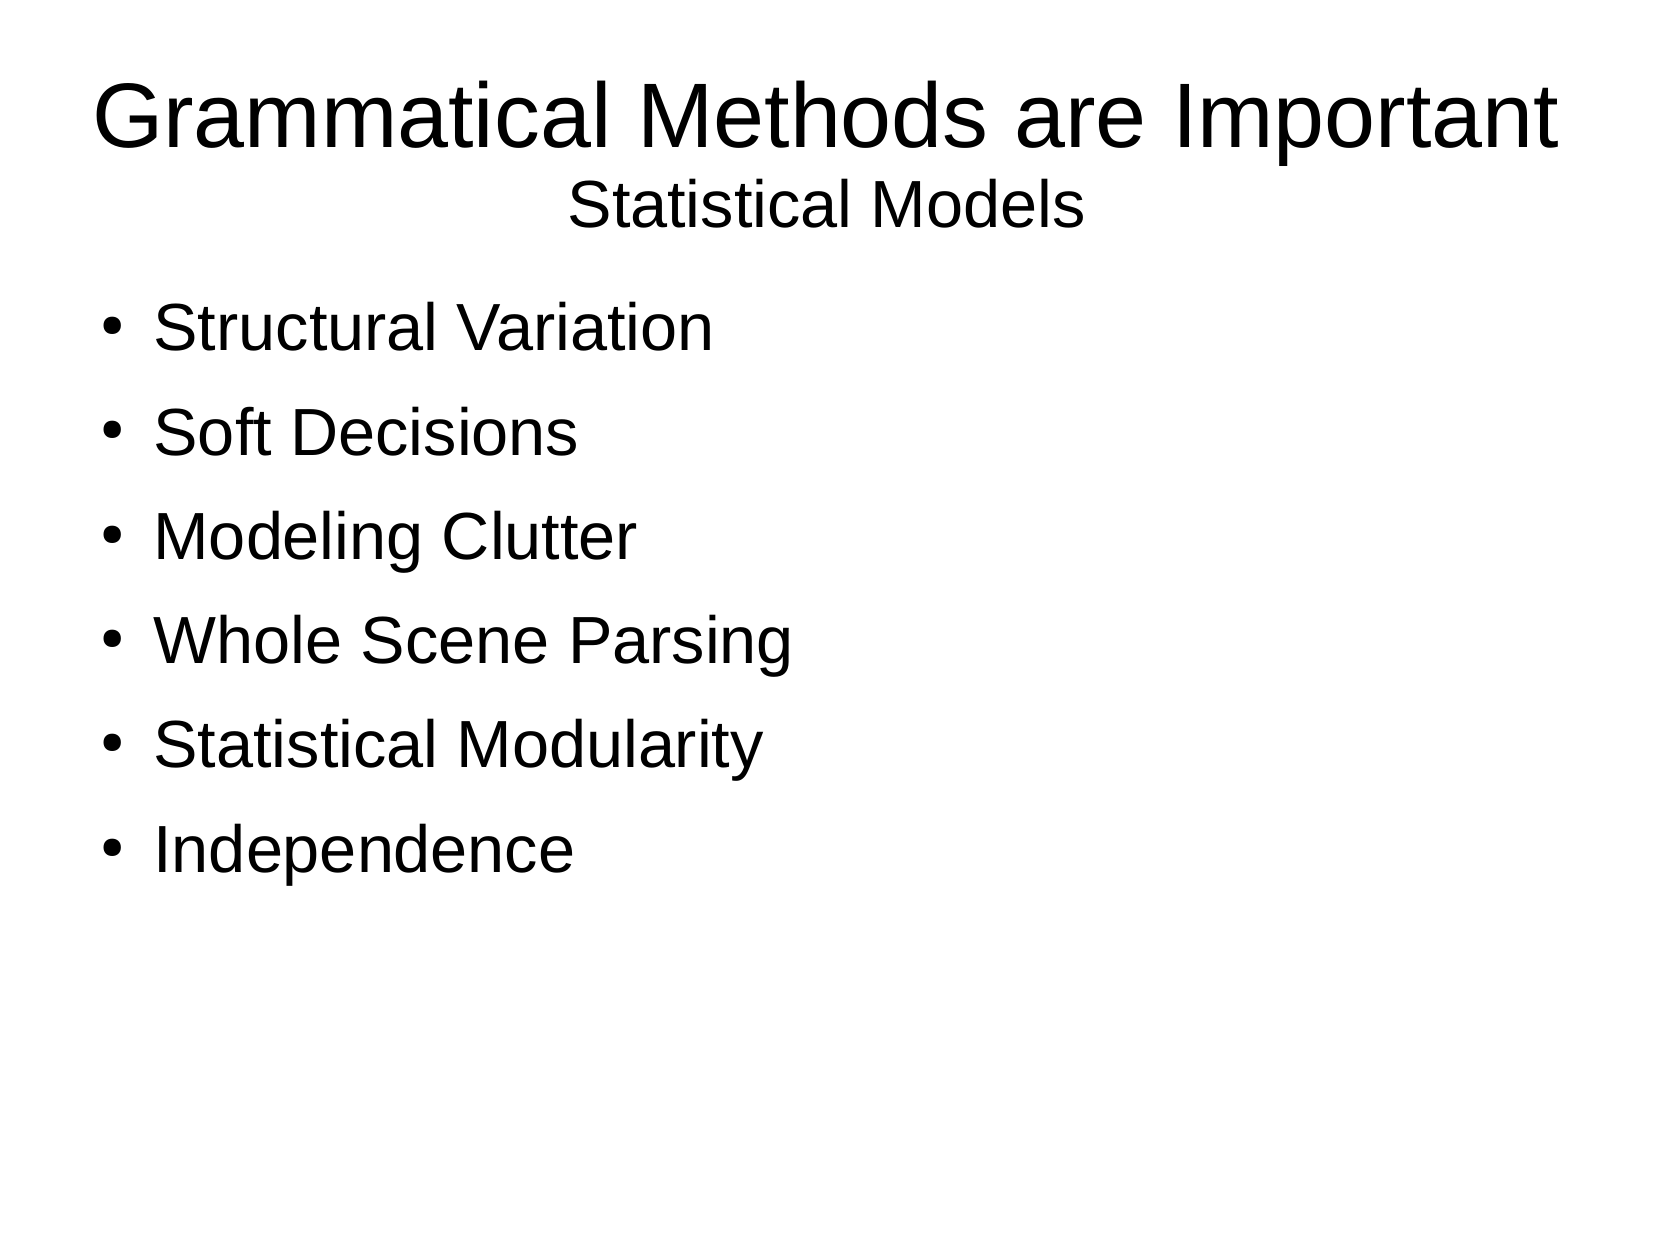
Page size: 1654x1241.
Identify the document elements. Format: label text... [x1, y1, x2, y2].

title Grammatical Methods are Important Statistical Models [82, 49, 1571, 257]
list Structural Variation Soft Decisions Modeling Clutter Whole Scene Parsing Statistical Modularity Independence [82, 290, 1571, 1109]
